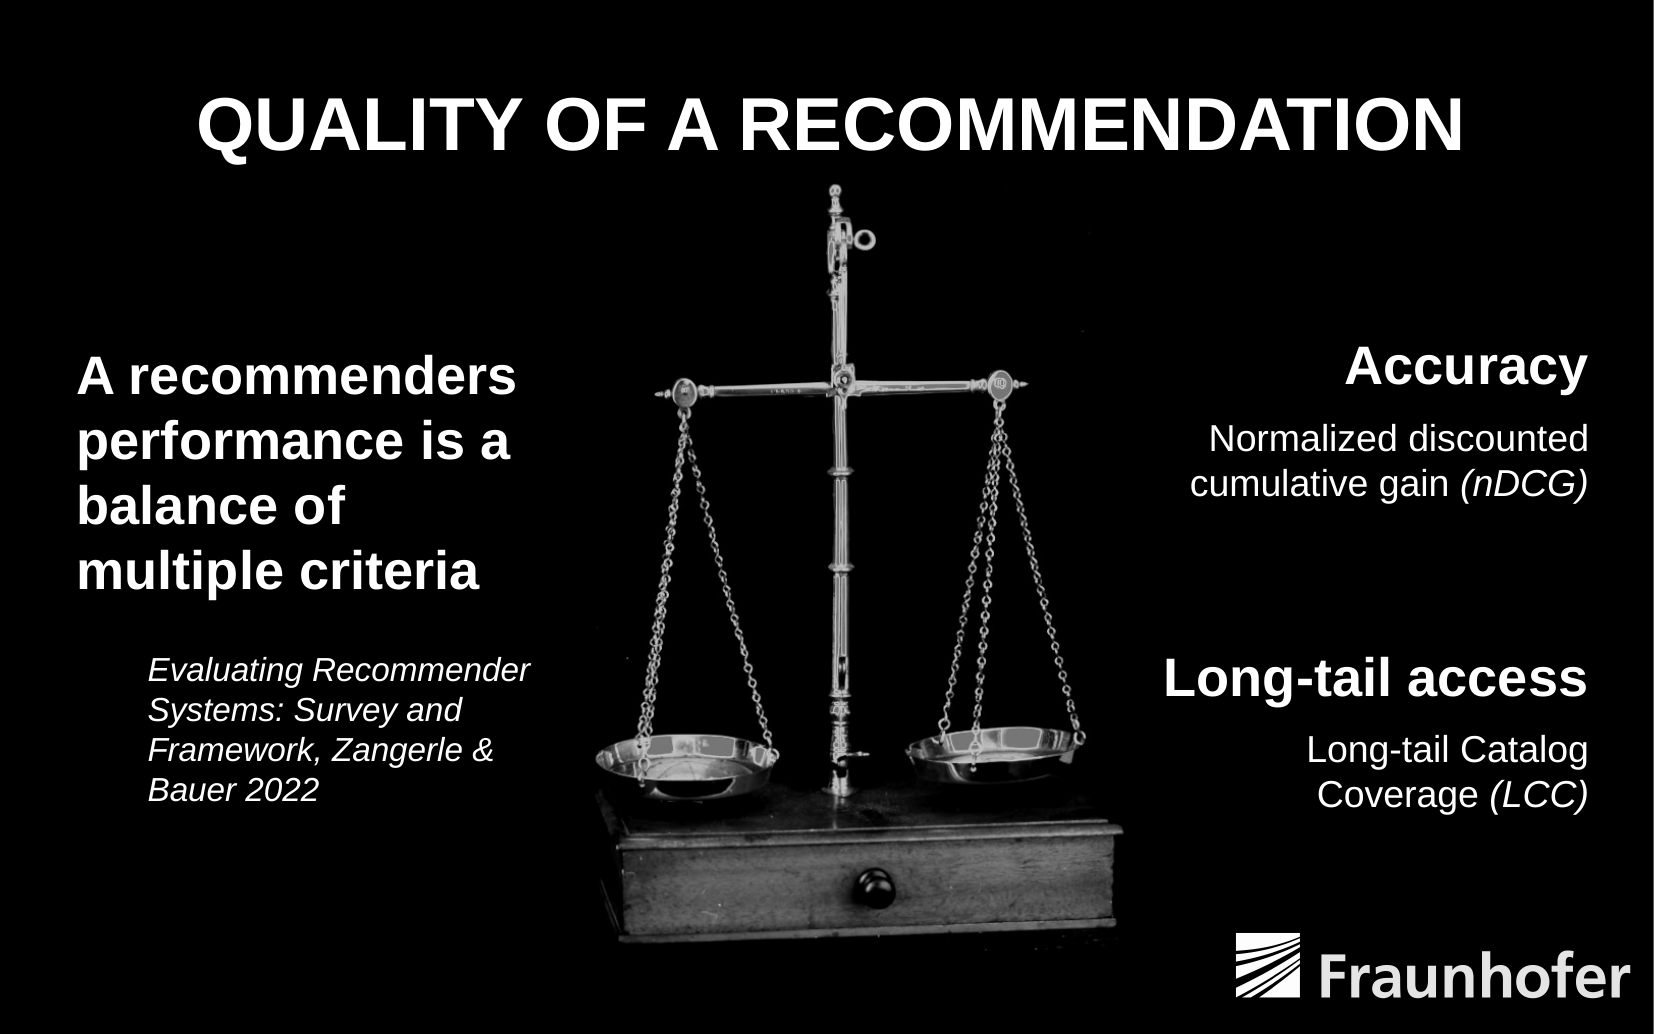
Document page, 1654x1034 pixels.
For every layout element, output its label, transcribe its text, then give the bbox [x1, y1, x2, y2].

picture [543, 172, 1143, 953]
picture [1234, 931, 1632, 1000]
list A recommenders performance is a balance of multiple criteria Evaluating Recommender Systems: Survey and Framework, Zangerle & Bauer 2022 [5, 340, 543, 833]
list Accuracy Normalized discounted cumulative gain (nDCG) Long-tail access Long-tail Catalog Coverage (LCC) [1143, 319, 1589, 826]
title Quality of a RECOMMENDATION [49, 34, 1613, 207]
